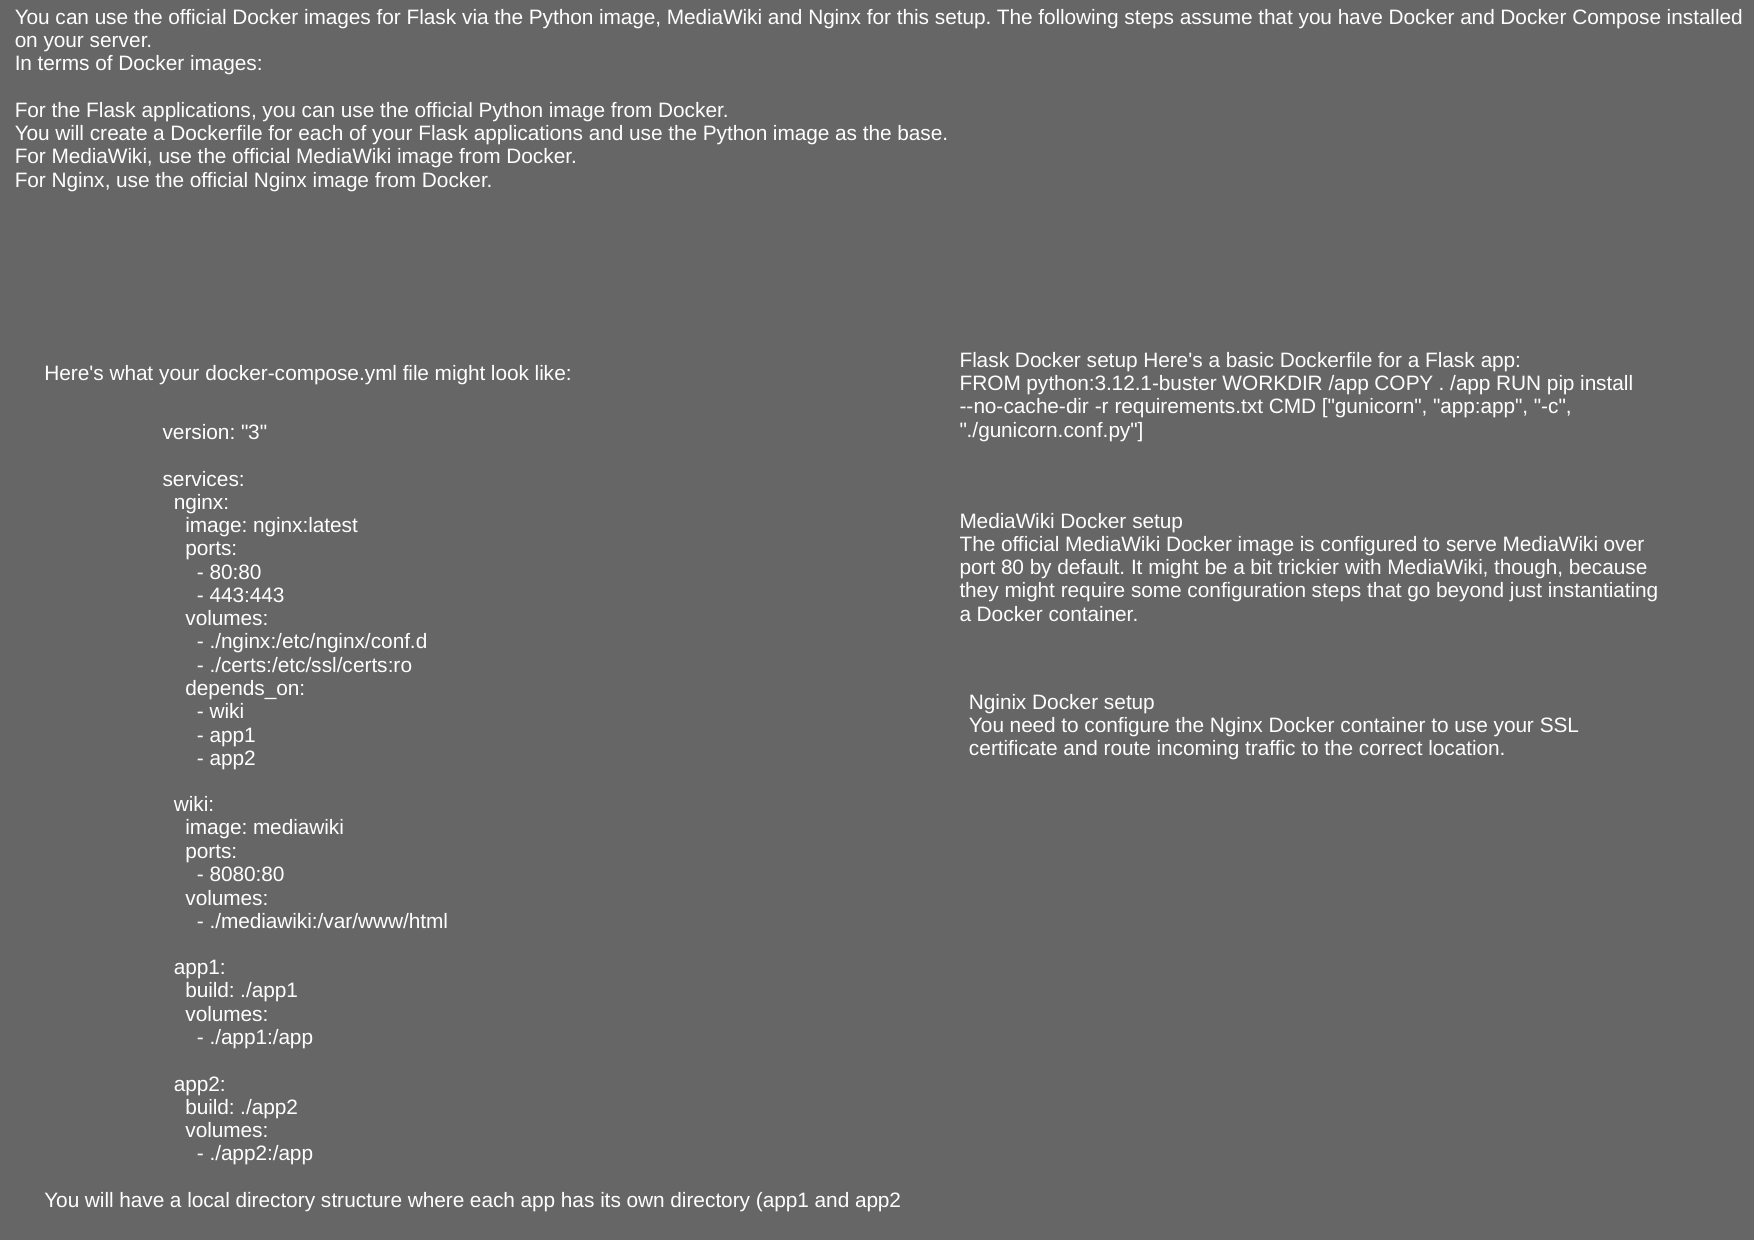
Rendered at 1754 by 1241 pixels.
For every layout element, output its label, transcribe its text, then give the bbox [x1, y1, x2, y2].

text_box MediaWiki Docker setup The official MediaWiki Docker image is configured to serve MediaWiki over port 80 by default. It might be a bit trickier with MediaWiki, though, because they might require some configuration steps that go beyond just instantiating a Docker container. [944, 501, 1684, 634]
text_box Here's what your docker-compose.yml file might look like: [29, 354, 587, 393]
text_box You can use the official Docker images for Flask via the Python image, MediaWiki and Nginx for this setup. The following steps assume that you have Docker and Docker Compose installed on your server. In terms of Docker images: For the Flask applications, you can use the official Python image from Docker. You will create a Dockerfile for each of your Flask applications and use the Python image as the base. For MediaWiki, use the official MediaWiki image from Docker. For Nginx, use the official Nginx image from Docker. [0, 0, 1754, 325]
text_box You will have a local directory structure where each app has its own directory (app1 and app2 [29, 1181, 1606, 1238]
text_box Flask Docker setup Here's a basic Dockerfile for a Flask app: FROM python:3.12.1-buster WORKDIR /app COPY . /app RUN pip install --no-cache-dir -r requirements.txt CMD ["gunicorn", "app:app", "-c", "./gunicorn.conf.py"] [944, 341, 1665, 473]
text_box version: "3" services: nginx: image: nginx:latest ports: - 80:80 - 443:443 volumes: - ./nginx:/etc/nginx/conf.d - ./certs:/etc/ssl/certs:ro depends_on: - wiki - app1 - app2 wiki: image: mediawiki ports: - 8080:80 volumes: - ./mediawiki:/var/www/html app1: build: ./app1 volumes: - ./app1:/app app2: build: ./app2 volumes: - ./app2:/app [147, 413, 695, 1181]
text_box Nginix Docker setup You need to configure the Nginx Docker container to use your SSL certificate and route incoming traffic to the correct location. [954, 683, 1654, 768]
